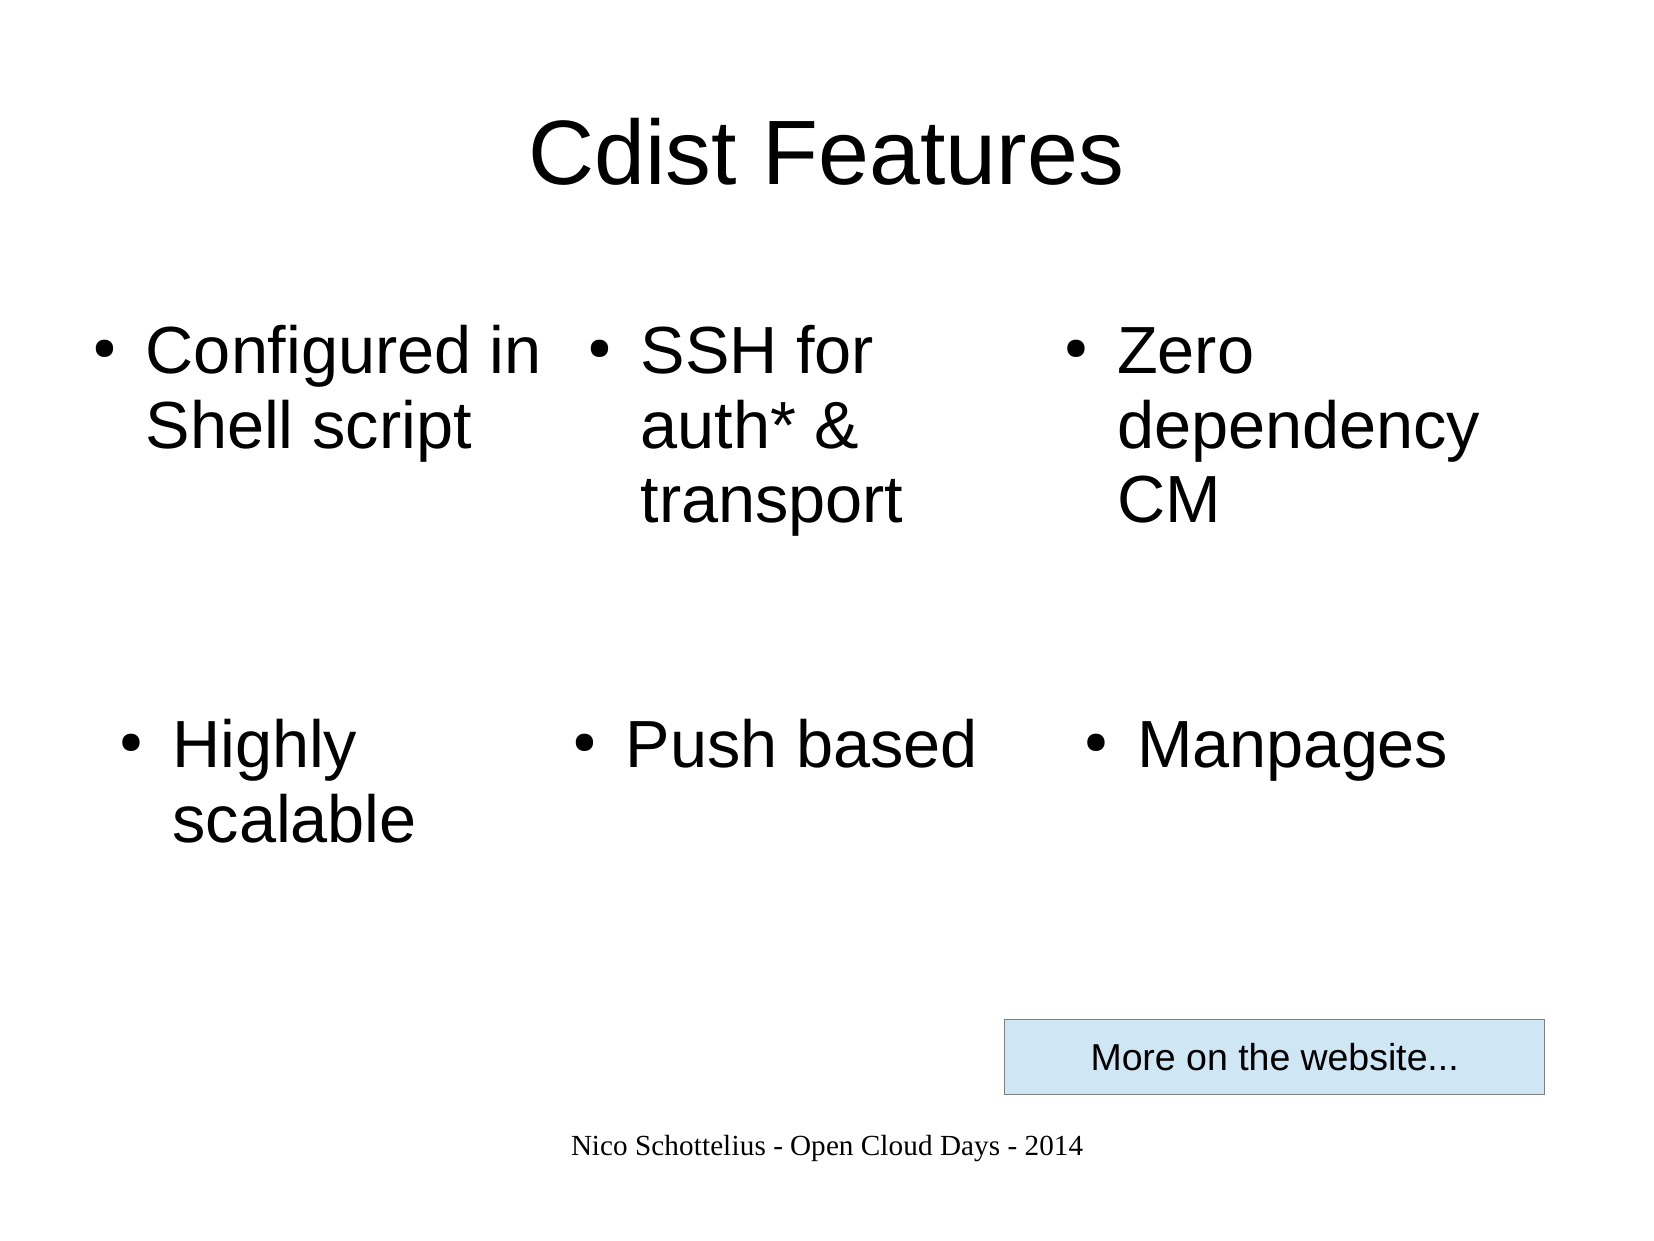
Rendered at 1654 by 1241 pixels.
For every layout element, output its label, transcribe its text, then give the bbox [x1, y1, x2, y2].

list SSH for auth* & transport [569, 312, 1039, 657]
title Cdist Features [82, 49, 1571, 257]
list Zero dependency CM [1046, 312, 1515, 657]
list Push based [570, 706, 1024, 1050]
list Highly scalable [101, 706, 570, 1050]
text_box More on the website... [1004, 1019, 1545, 1095]
list Configured in Shell script [74, 312, 544, 657]
list Manpages [1066, 706, 1536, 1019]
